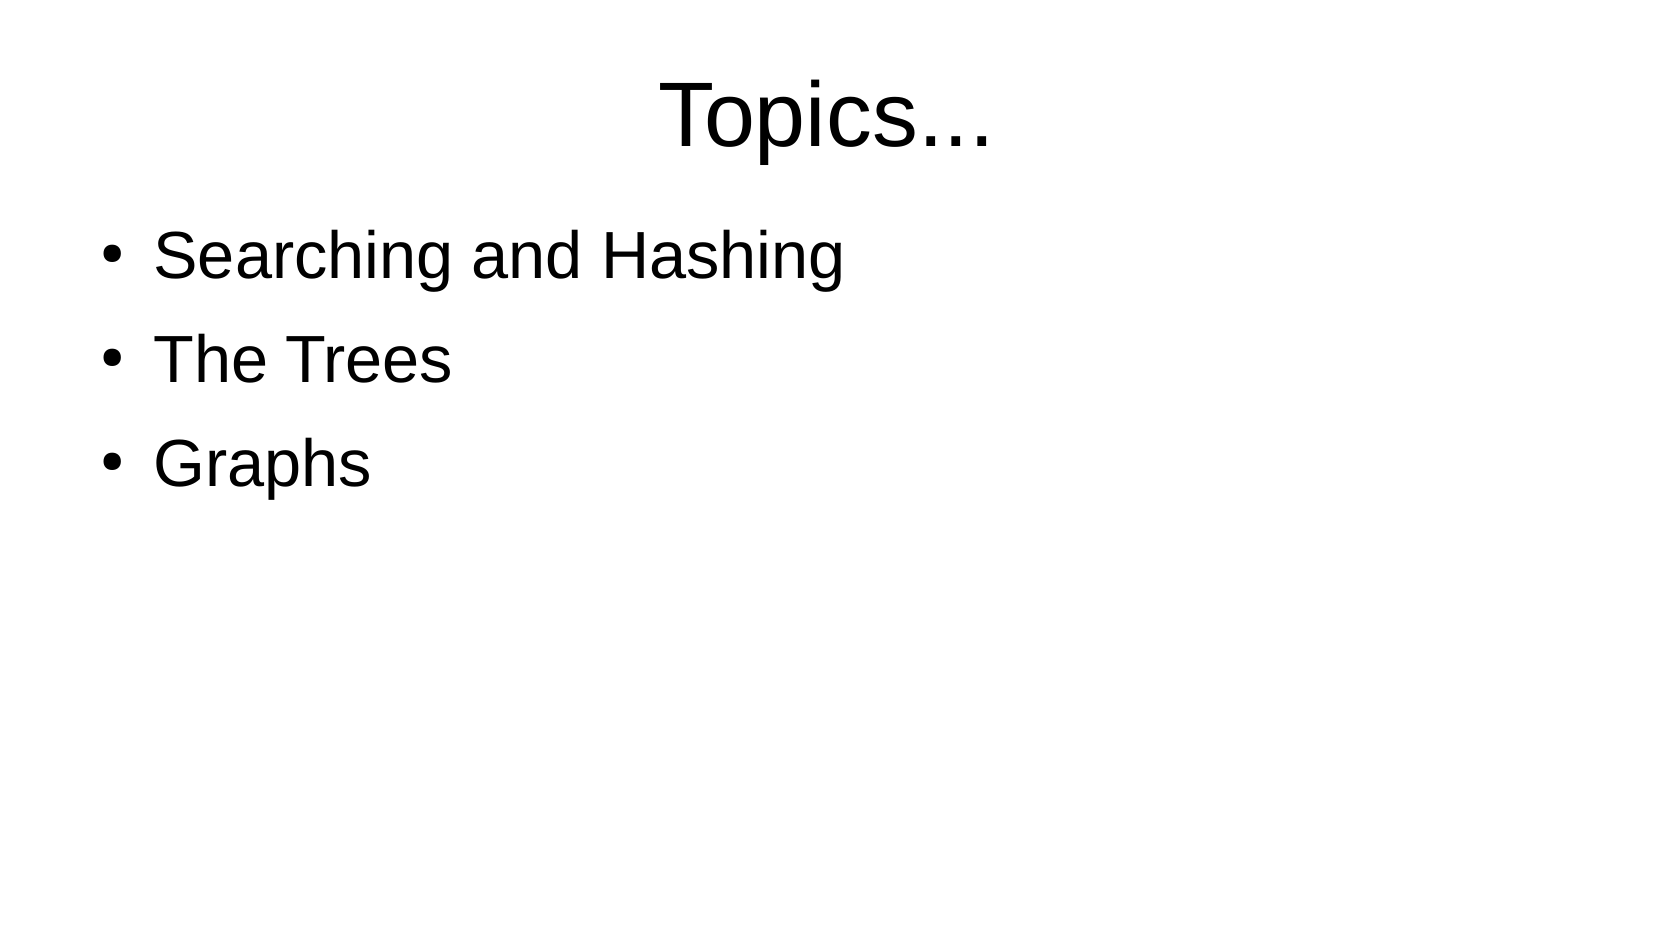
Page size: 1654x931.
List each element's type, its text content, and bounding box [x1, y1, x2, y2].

title Topics... [82, 37, 1571, 193]
list Searching and Hashing The Trees Graphs [82, 217, 1571, 758]
